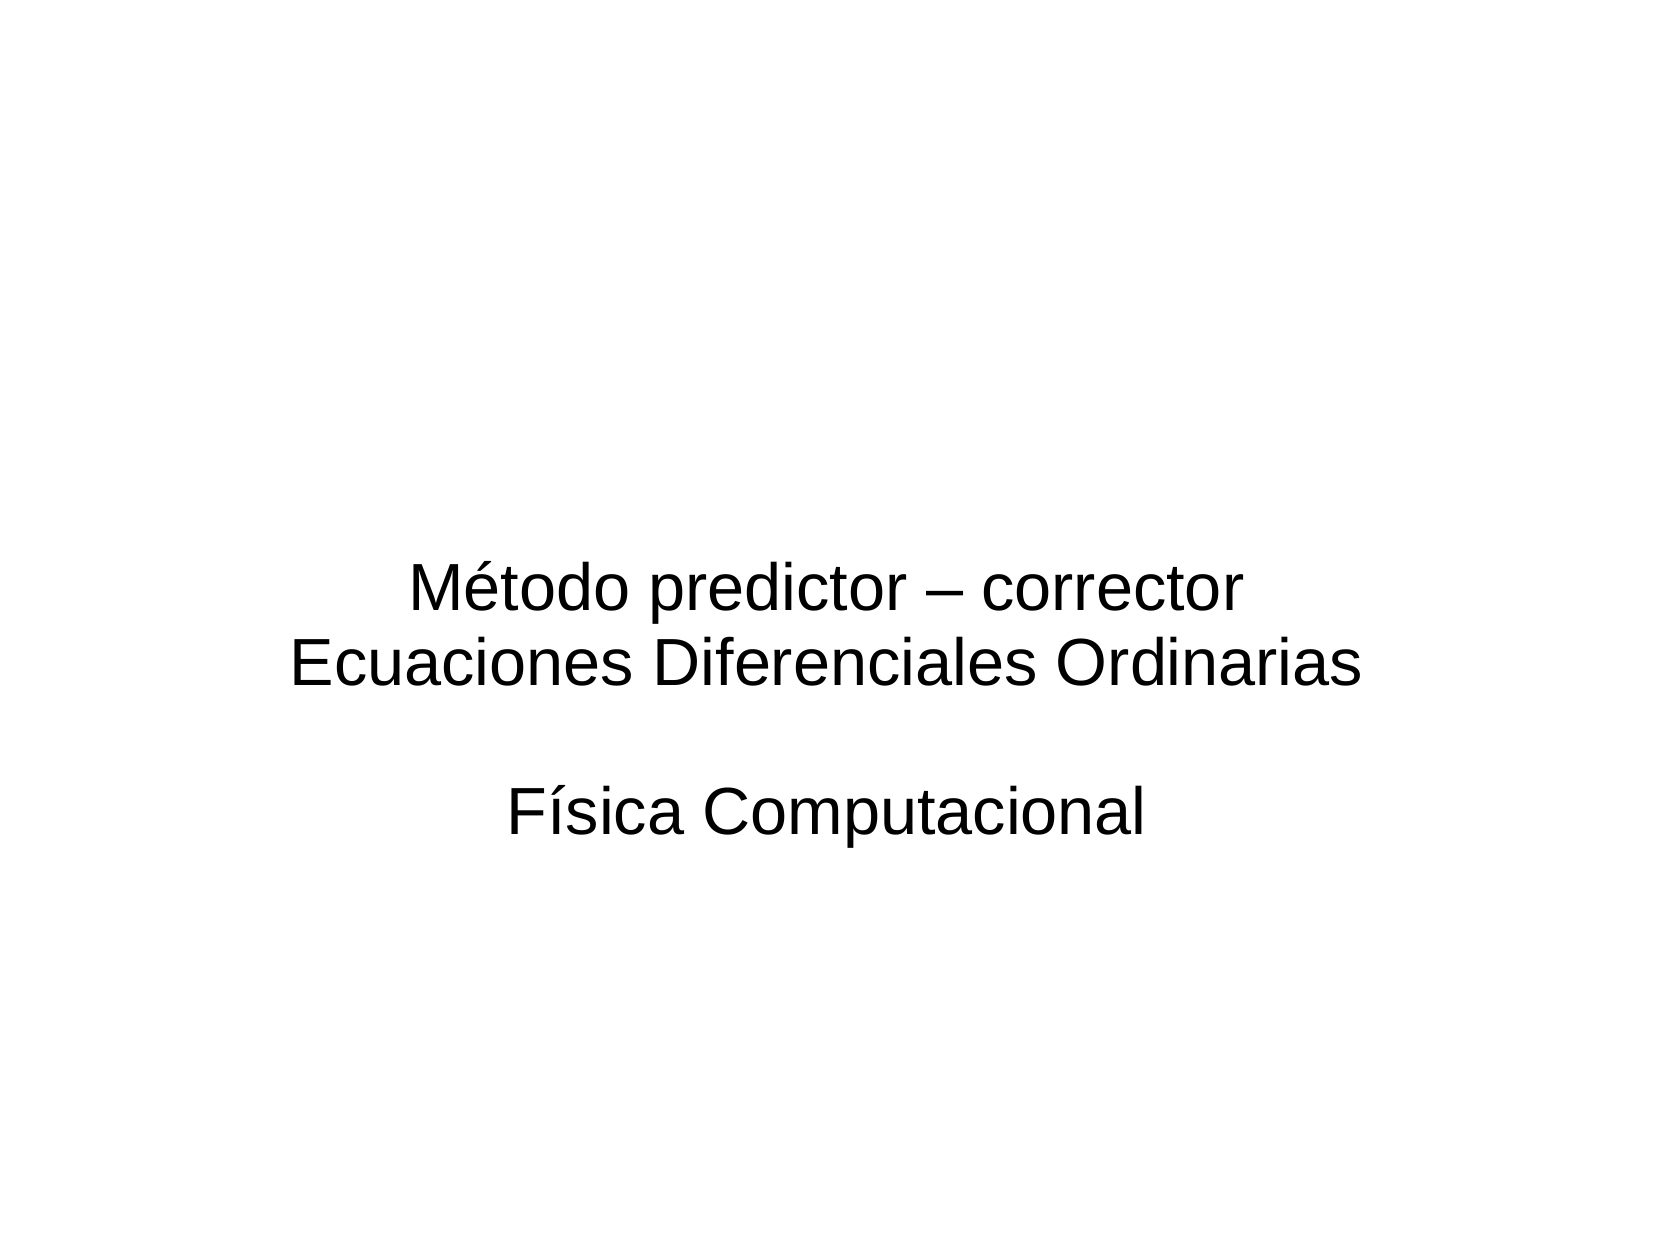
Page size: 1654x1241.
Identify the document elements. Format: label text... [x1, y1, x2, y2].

subtitle Método predictor – corrector Ecuaciones Diferenciales Ordinarias Física Computacional [82, 290, 1571, 1109]
